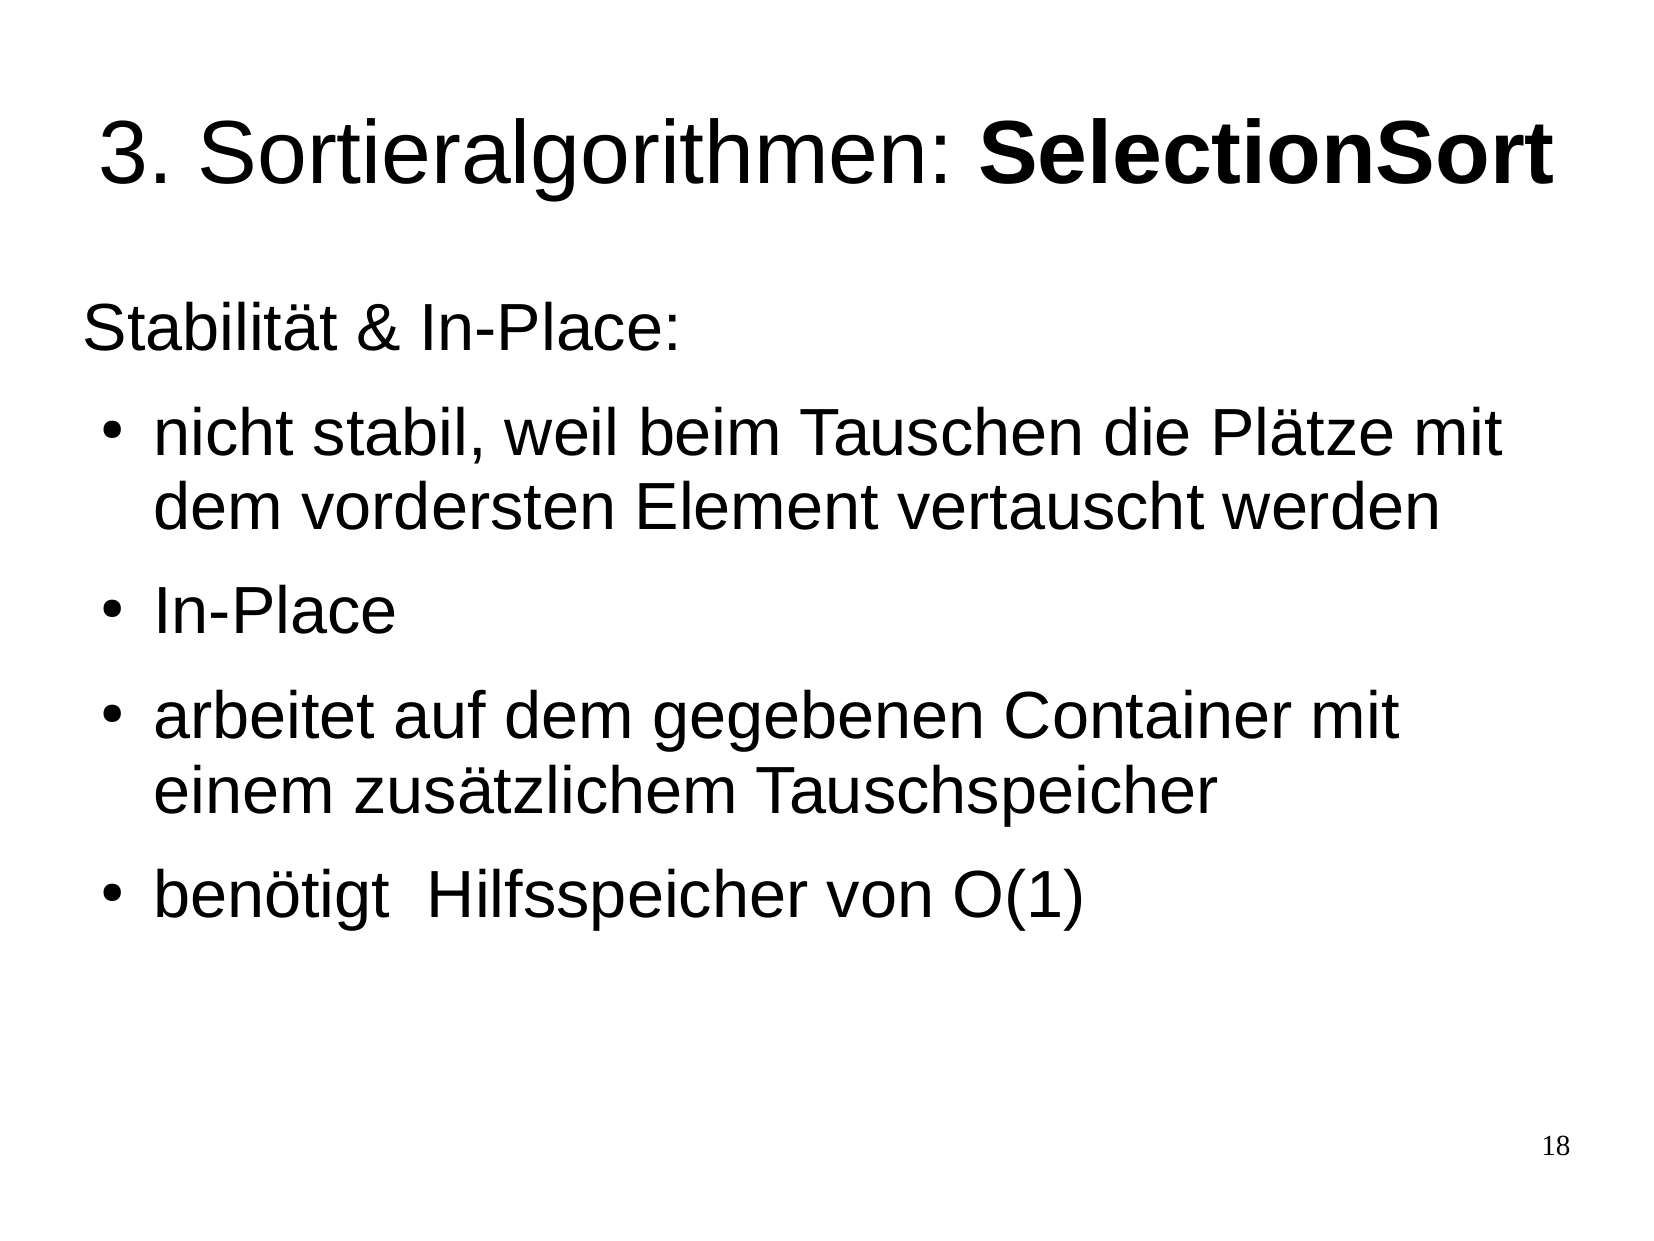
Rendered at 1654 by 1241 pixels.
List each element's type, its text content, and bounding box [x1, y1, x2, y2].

list Stabilität & In-Place: nicht stabil, weil beim Tauschen die Plätze mit dem vordersten Element vertauscht werden In-Place arbeitet auf dem gegebenen Container mit einem zusätzlichem Tauschspeicher benötigt Hilfsspeicher von O(1) [82, 290, 1571, 1109]
title 3. Sortieralgorithmen: SelectionSort [82, 49, 1571, 257]
